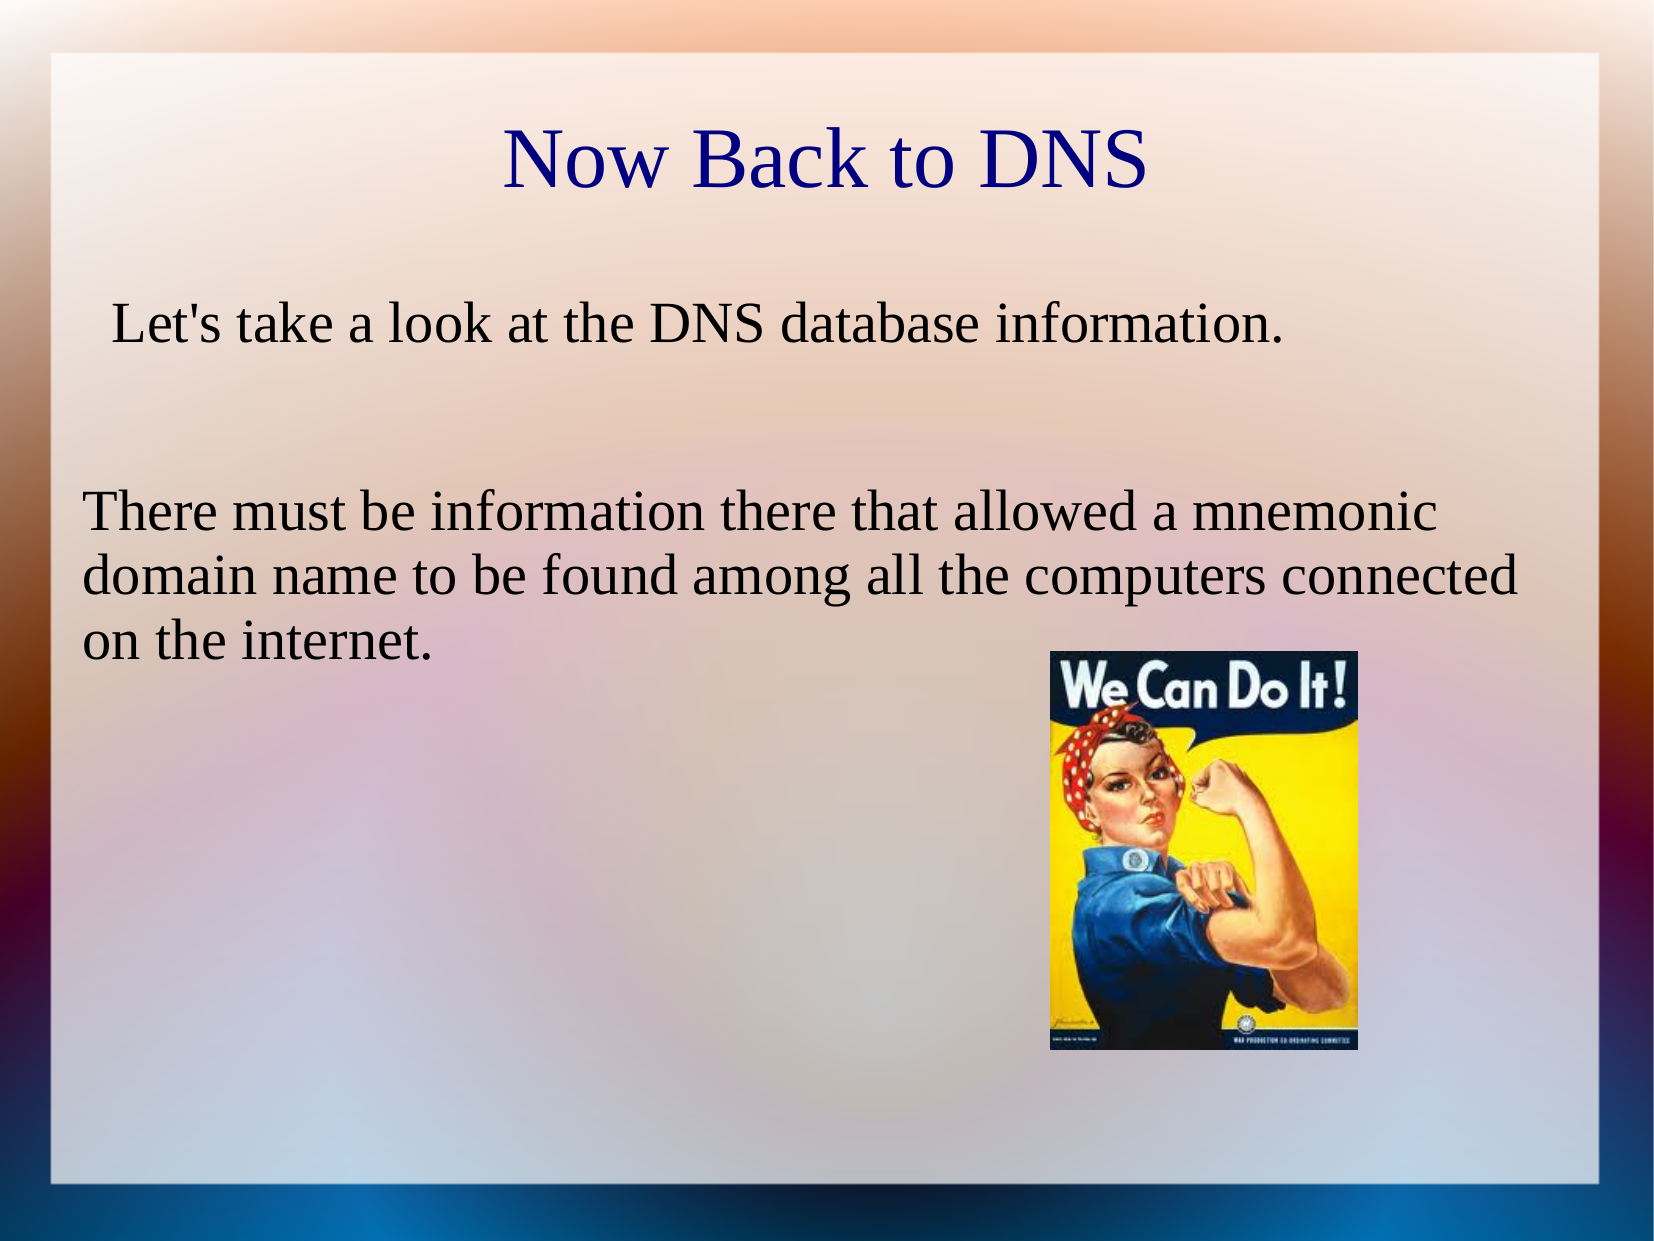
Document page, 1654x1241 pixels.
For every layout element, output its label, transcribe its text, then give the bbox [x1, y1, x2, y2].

picture [0, 0, 1654, 1241]
list Let's take a look at the DNS database information. There must be information there that allowed a mnemonic domain name to be found among all the computers connected on the internet. [82, 290, 1571, 1034]
title Now Back to DNS [82, 55, 1571, 263]
